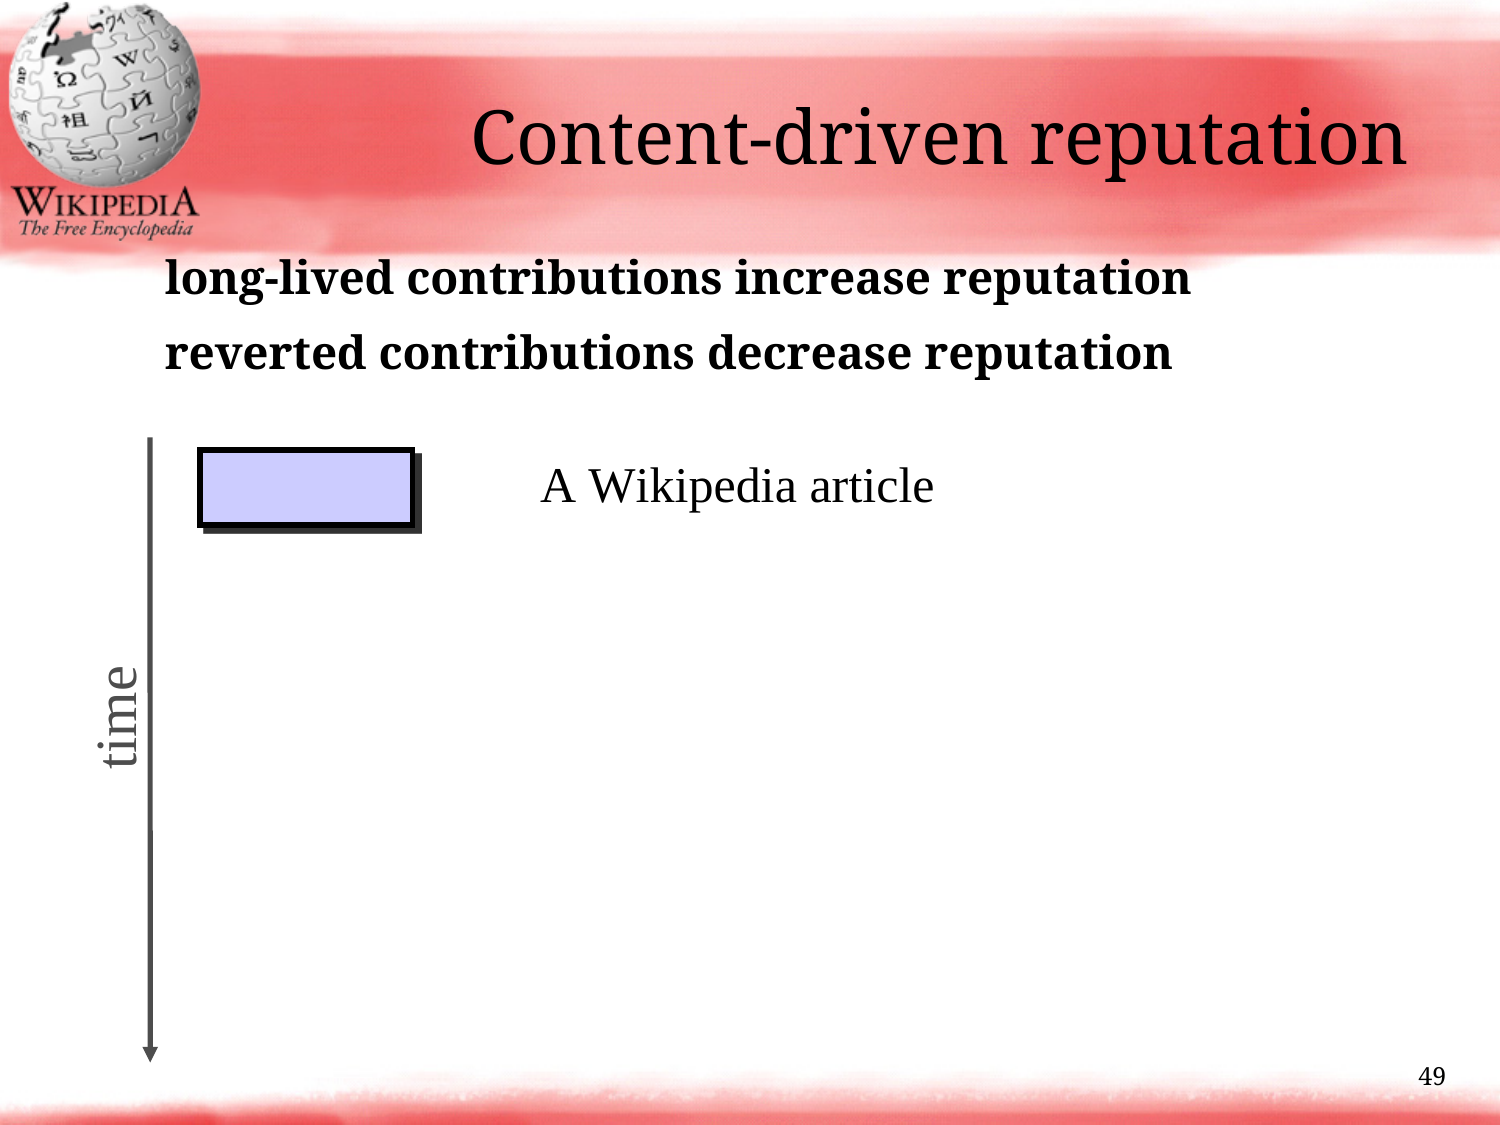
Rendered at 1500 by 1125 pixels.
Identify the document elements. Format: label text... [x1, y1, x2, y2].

list long-lived contributions increase reputation reverted contributions decrease reputation [75, 237, 1426, 506]
title Content-driven reputation [75, 60, 1426, 211]
text_box A Wikipedia article [525, 444, 951, 521]
picture [0, 0, 1500, 1125]
text_box [200, 450, 413, 526]
text_box time [70, 651, 156, 785]
